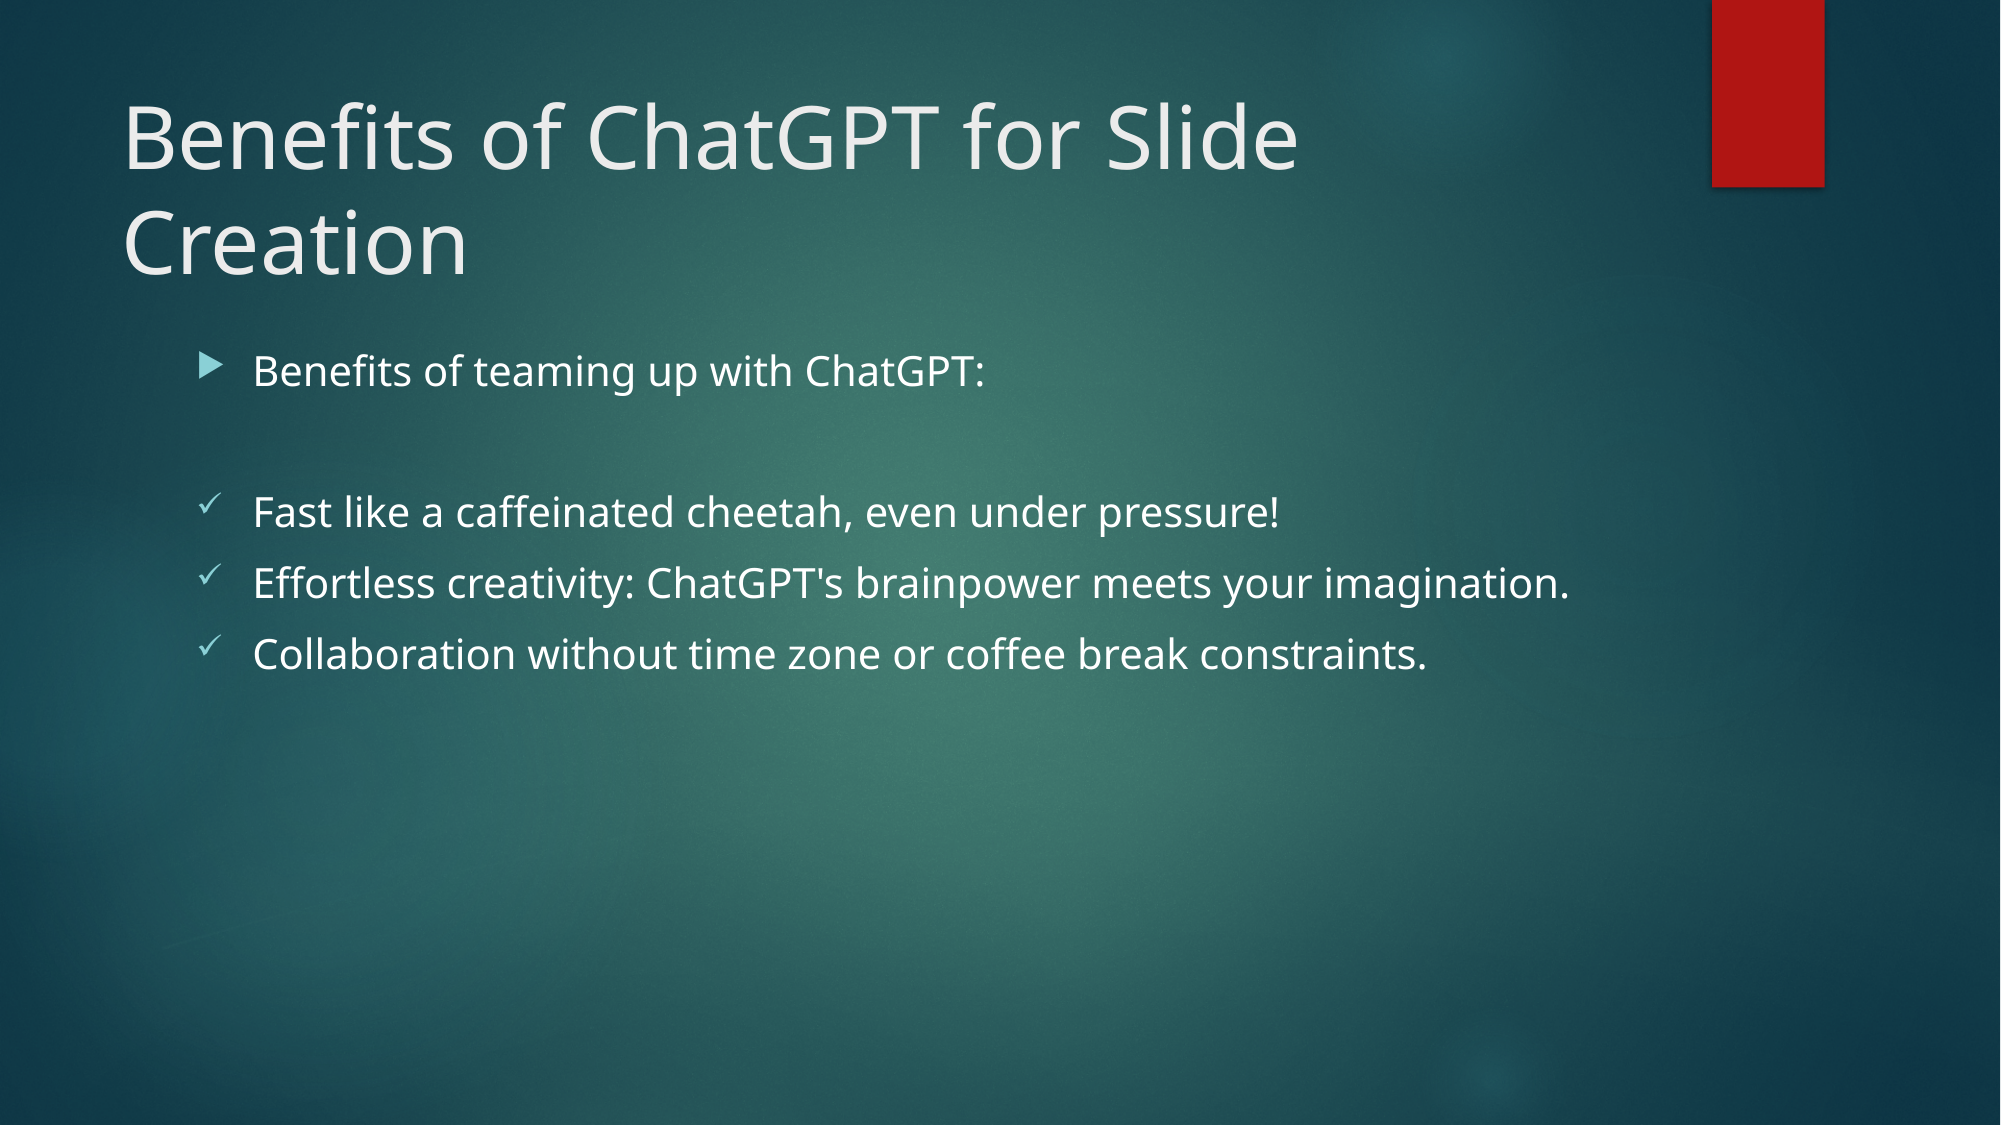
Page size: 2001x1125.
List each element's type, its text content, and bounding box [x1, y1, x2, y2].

picture [0, 0, 2001, 1125]
list Benefits of teaming up with ChatGPT: Fast like a caffeinated cheetah, even under pressure! Effortless creativity: ChatGPT's brainpower meets your imagination. Collaboration without time zone or coffee break constraints. [181, 336, 1649, 1025]
title Benefits of ChatGPT for Slide Creation [106, 74, 1649, 304]
